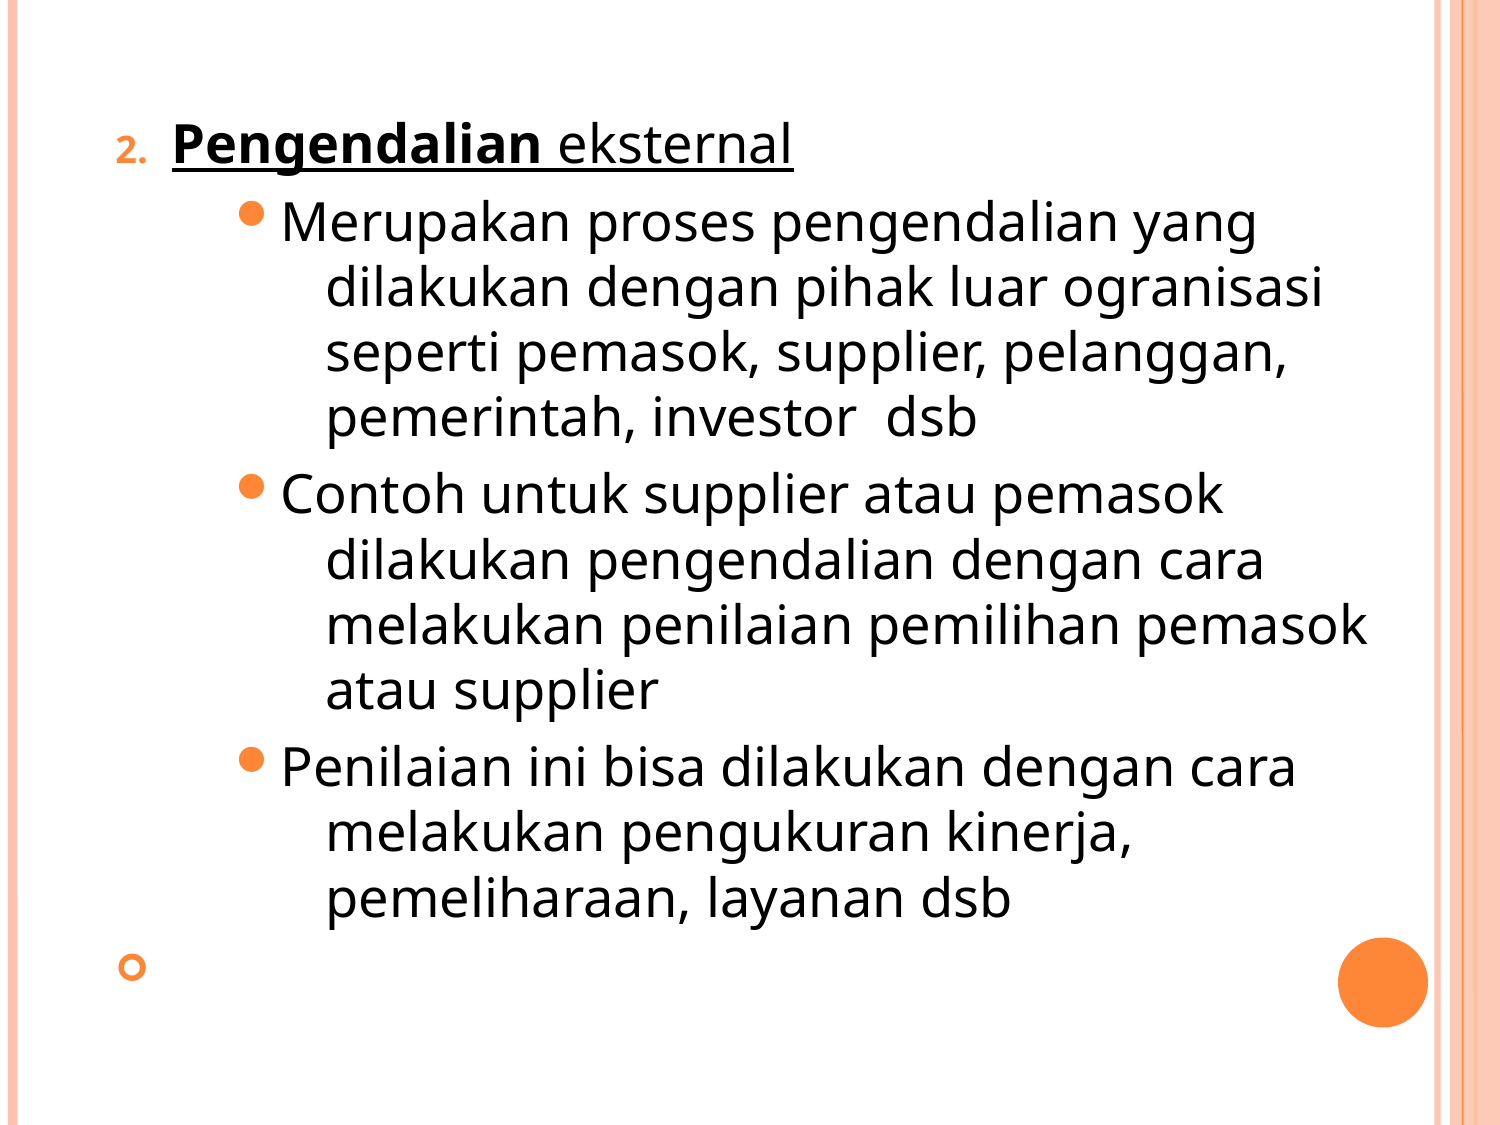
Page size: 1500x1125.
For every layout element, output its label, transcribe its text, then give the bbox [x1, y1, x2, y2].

list Pengendalian eksternal Merupakan proses pengendalian yang dilakukan dengan pihak luar ogranisasi seperti pemasok, supplier, pelanggan, pemerintah, investor dsb Contoh untuk supplier atau pemasok dilakukan pengendalian dengan cara melakukan penilaian pemilihan pemasok atau supplier Penilaian ini bisa dilakukan dengan cara melakukan pengukuran kinerja, pemeliharaan, layanan dsb [100, 101, 1424, 988]
